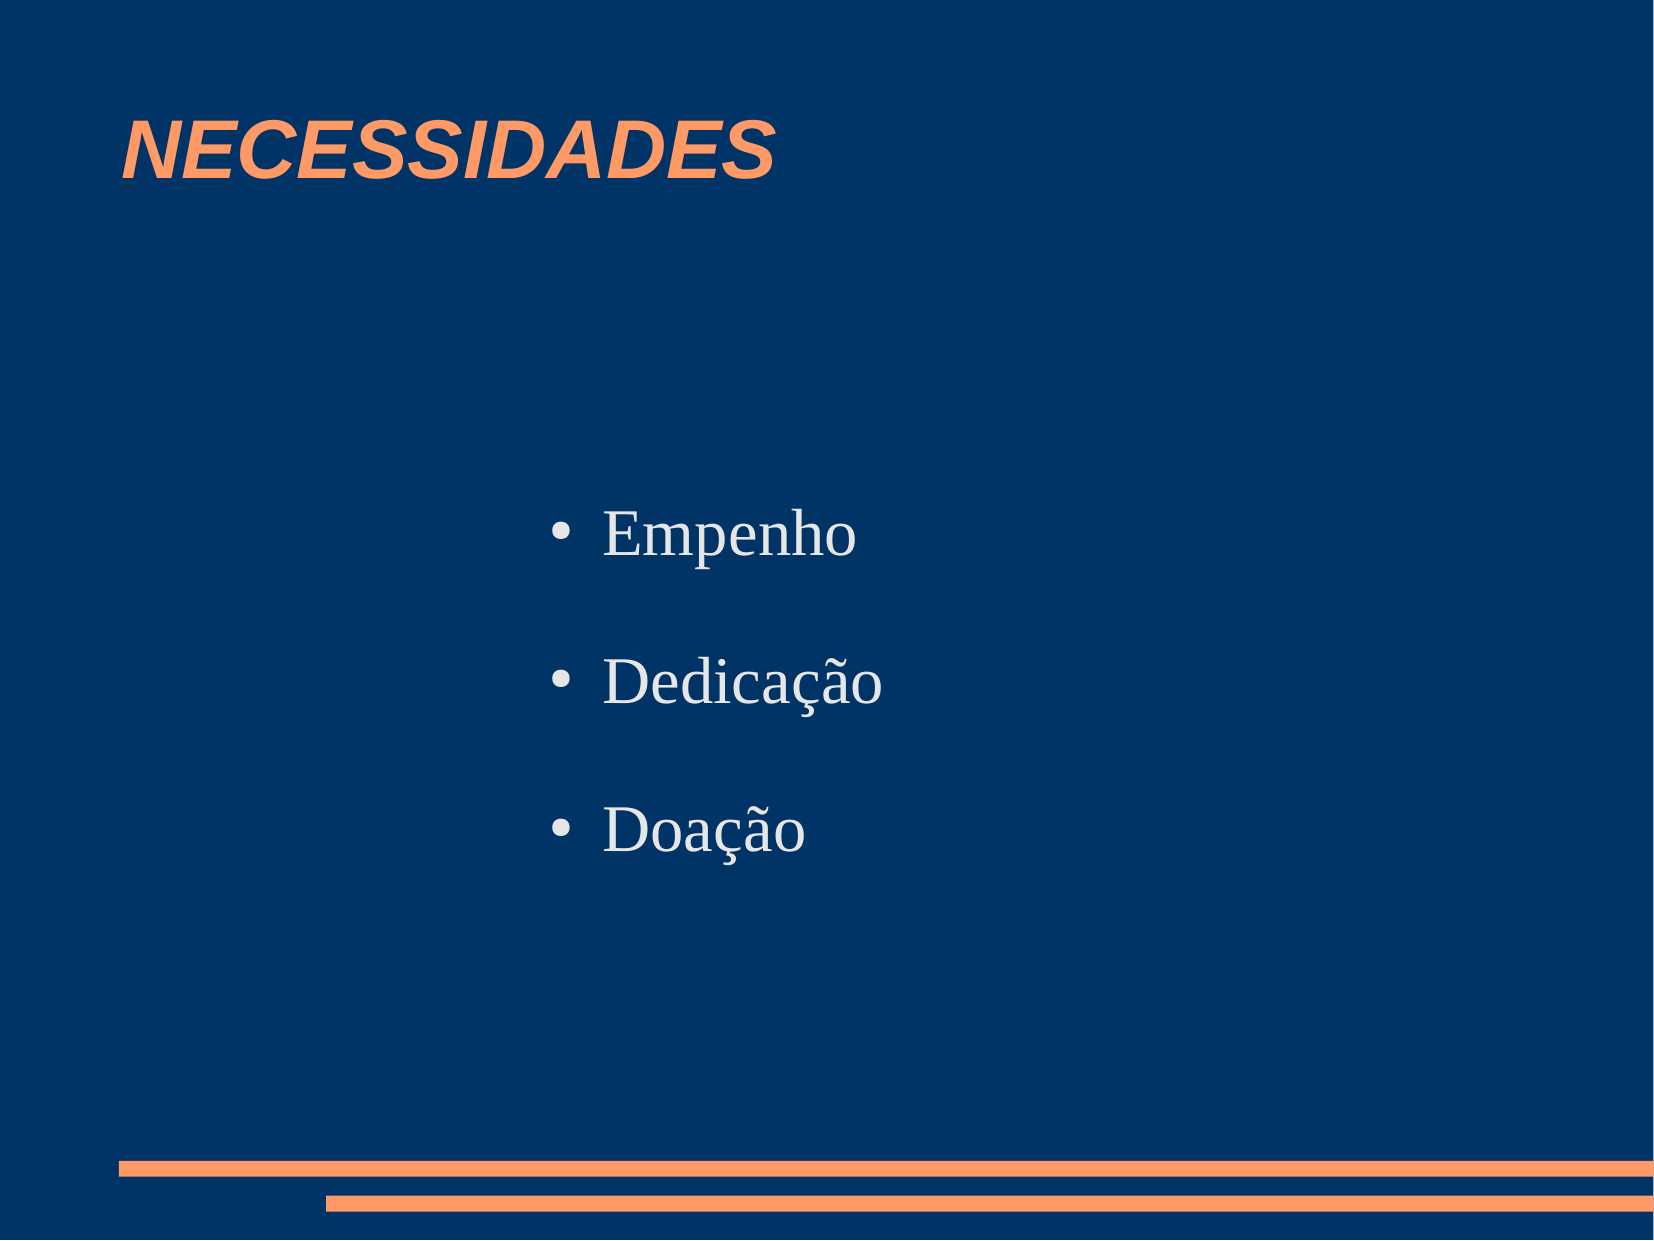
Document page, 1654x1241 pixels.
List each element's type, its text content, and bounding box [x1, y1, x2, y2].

list Empenho Dedicação Doação [531, 421, 1654, 1241]
title NECESSIDADES [121, 46, 1534, 254]
